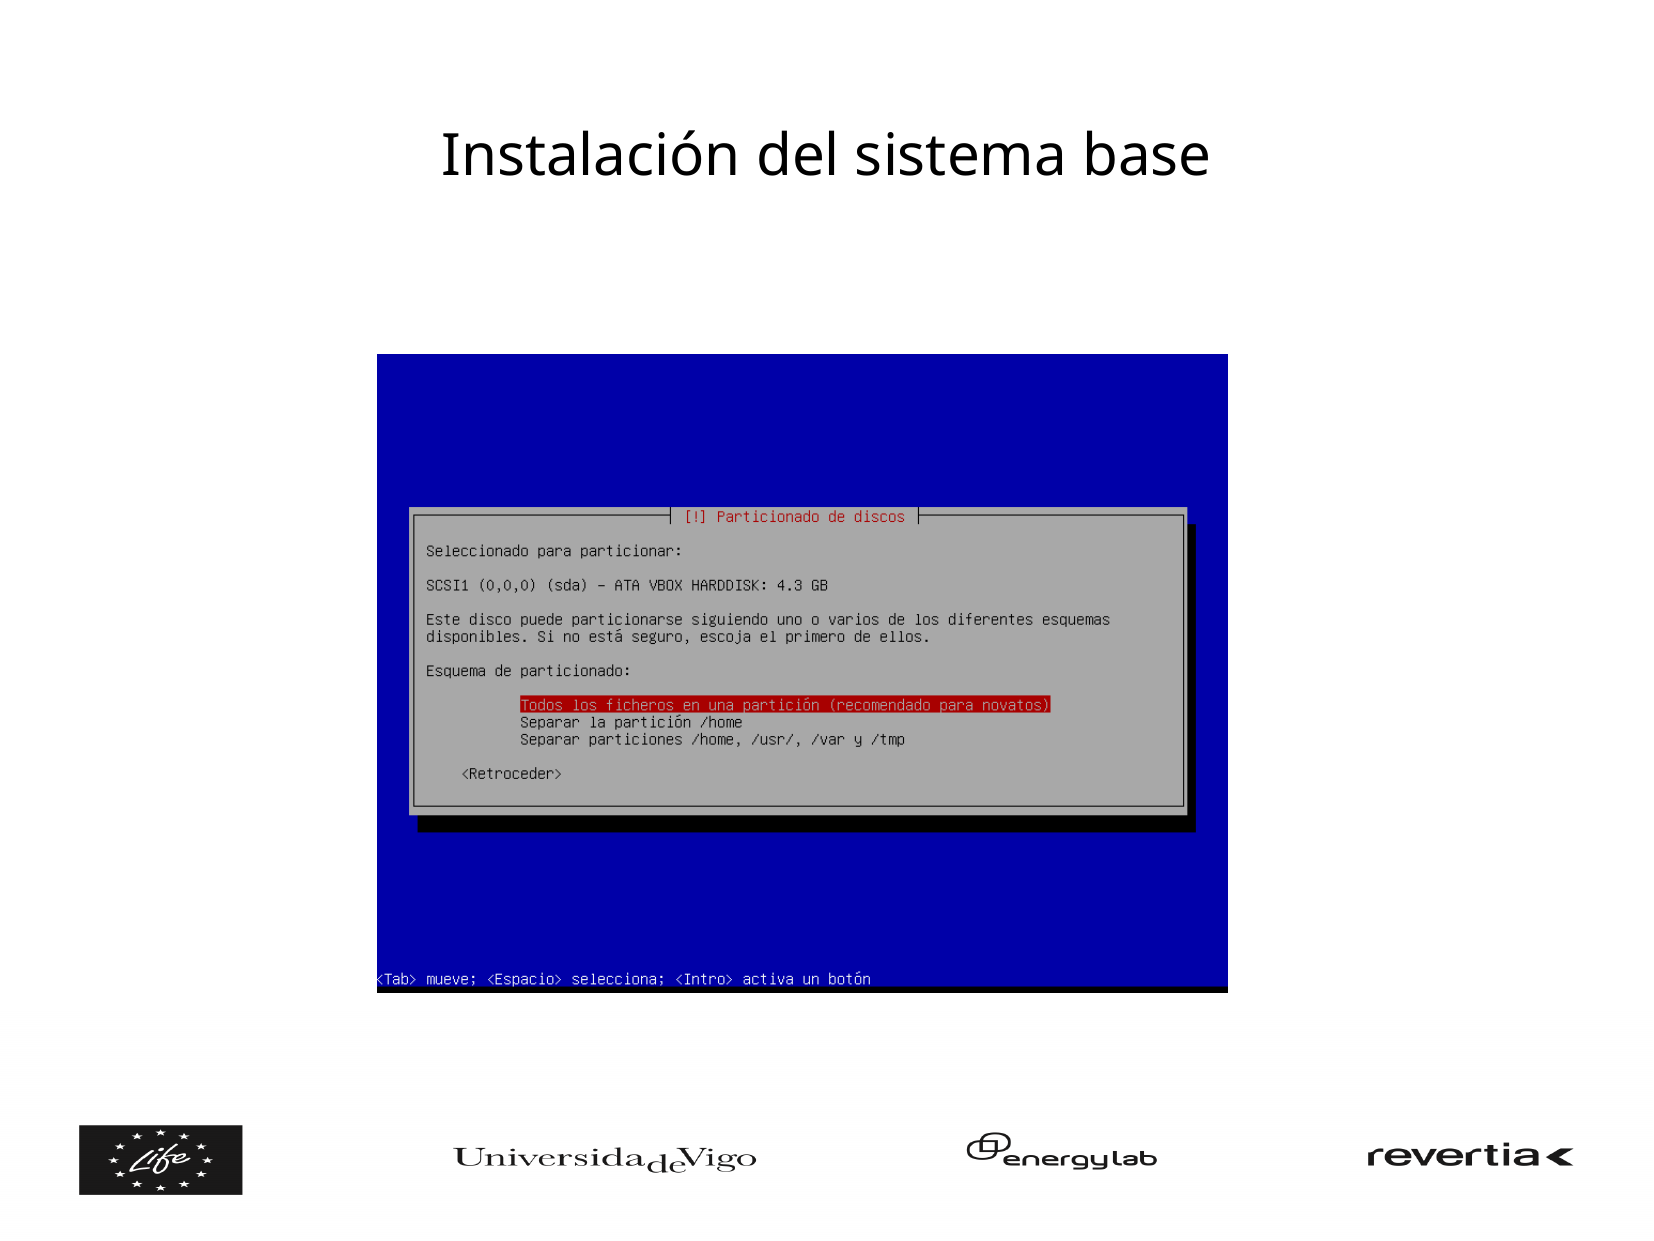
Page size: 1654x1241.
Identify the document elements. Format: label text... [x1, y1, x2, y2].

title Instalación del sistema base [82, 49, 1571, 257]
picture [377, 354, 1228, 993]
picture [0, 1009, 1654, 1241]
